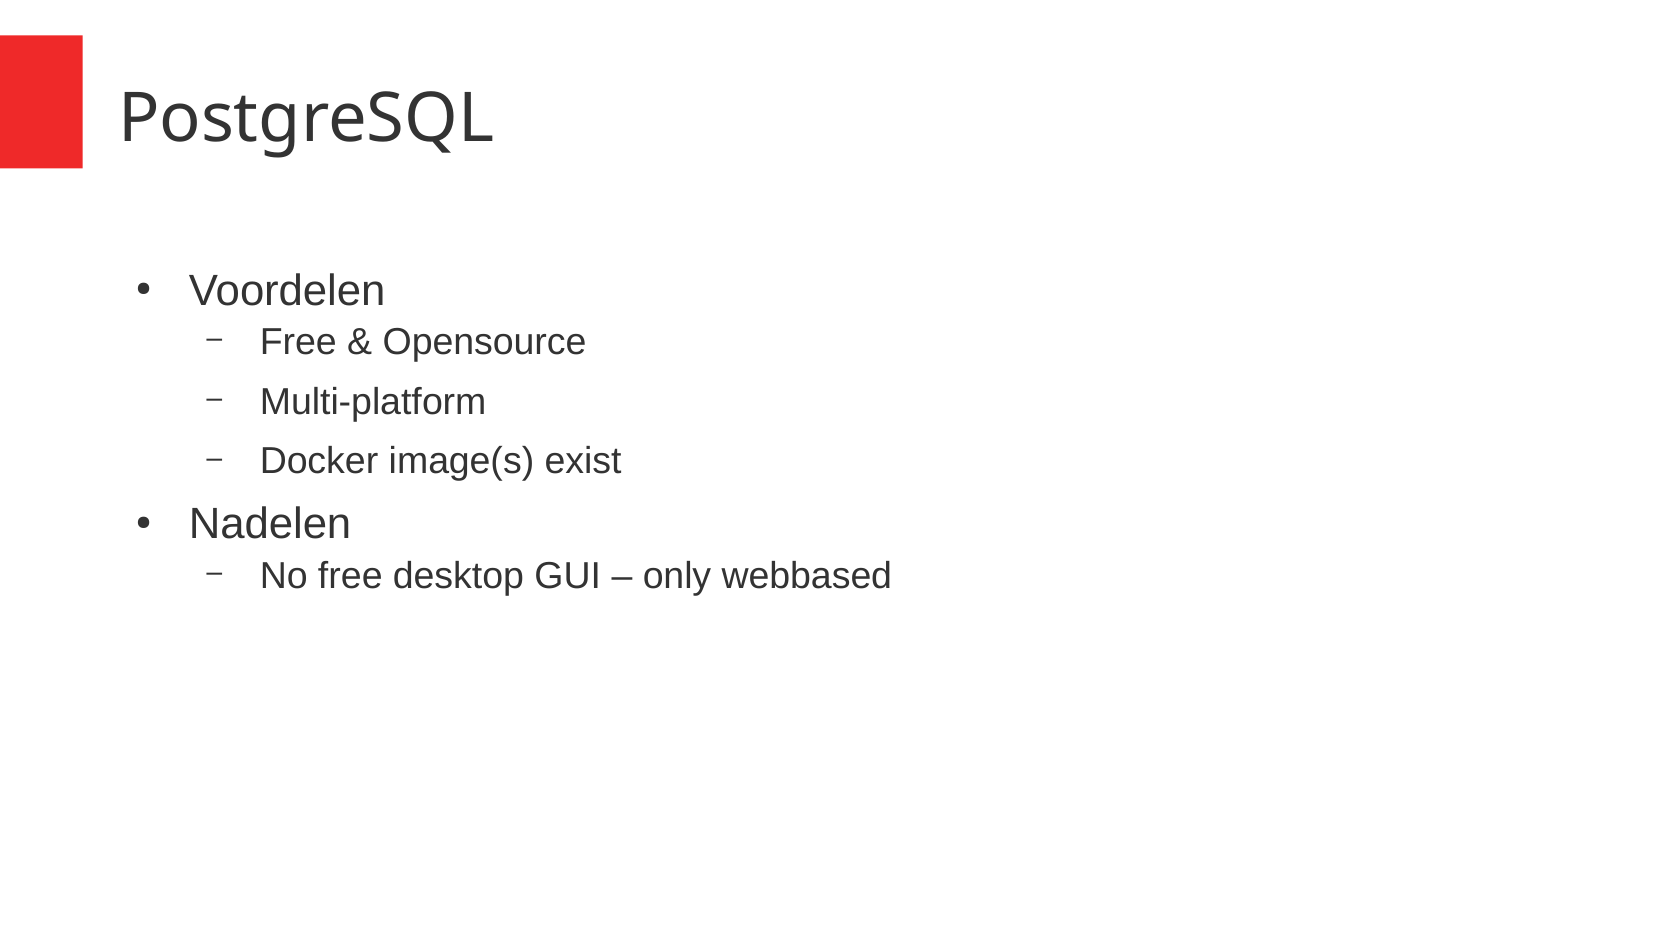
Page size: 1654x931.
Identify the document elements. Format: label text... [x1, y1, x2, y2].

list Voordelen Free & Opensource Multi-platform Docker image(s) exist Nadelen No free desktop GUI – only webbased [118, 265, 1536, 806]
title PostgreSQL [118, 37, 1571, 193]
